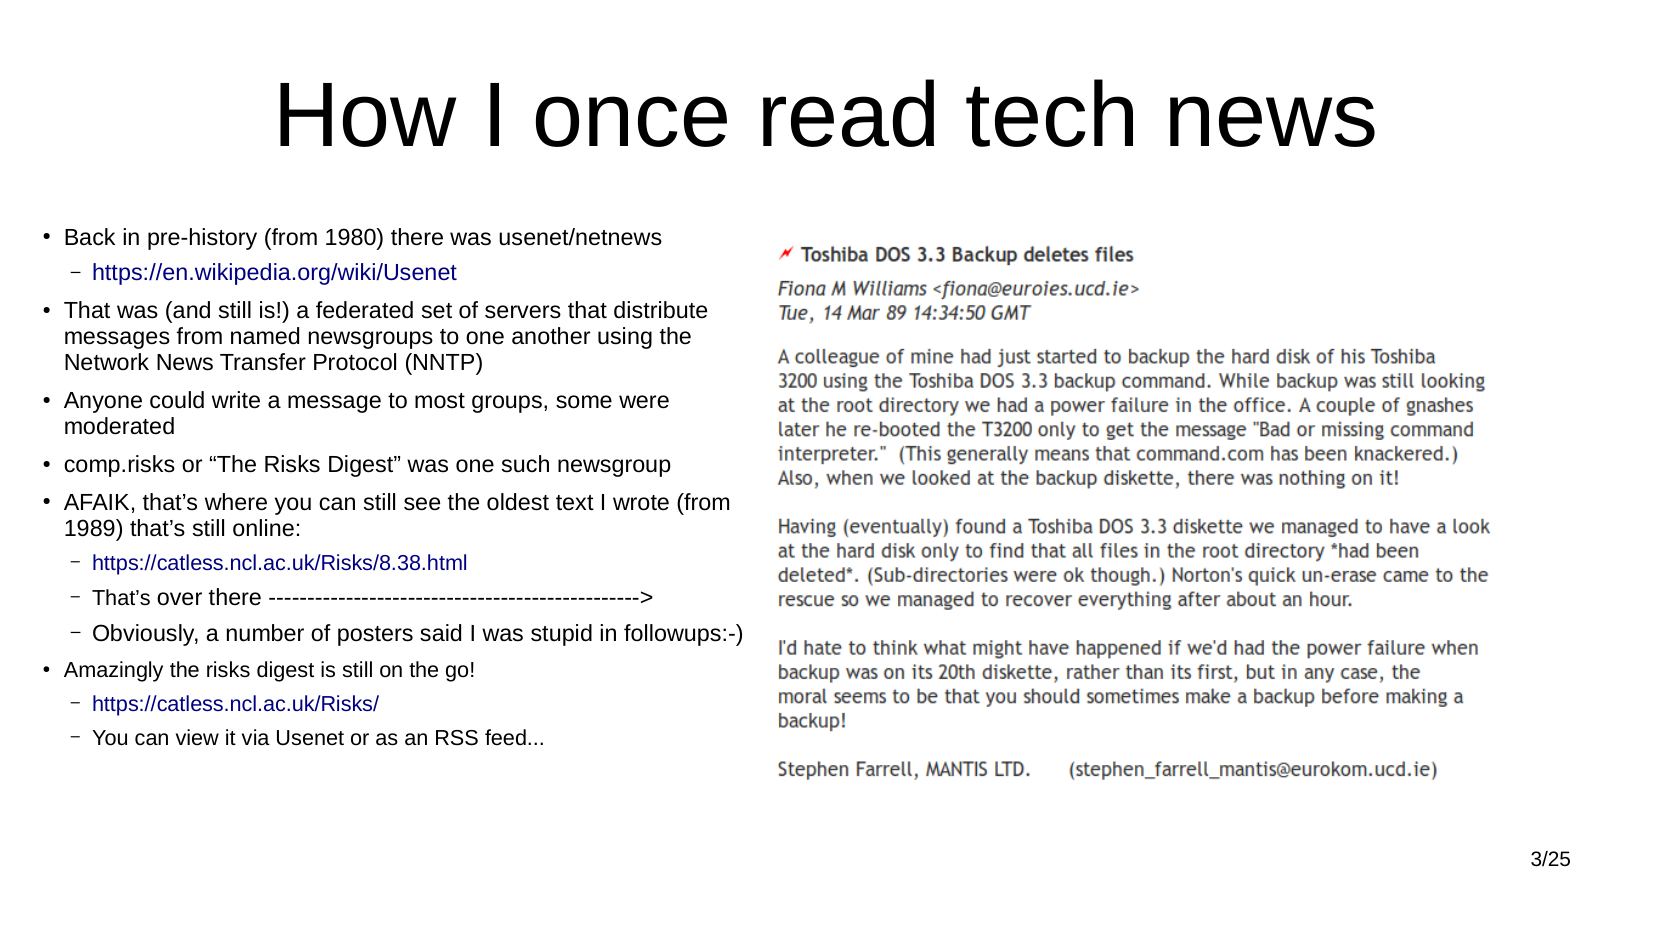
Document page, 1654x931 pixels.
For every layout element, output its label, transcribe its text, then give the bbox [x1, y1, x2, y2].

list Back in pre-history (from 1980) there was usenet/netnews https://en.wikipedia.org/wiki/Usenet That was (and still is!) a federated set of servers that distribute messages from named newsgroups to one another using the Network News Transfer Protocol (NNTP) Anyone could write a message to most groups, some were moderated comp.risks or “The Risks Digest” was one such newsgroup AFAIK, that’s where you can still see the oldest text I wrote (from 1989) that’s still online: https://catless.ncl.ac.uk/Risks/8.38.html That’s over there ------------------------------------------------> Obviously, a number of posters said I was stupid in followups:-) Amazingly the risks digest is still on the go! https://catless.ncl.ac.uk/Risks/ You can view it via Usenet or as an RSS feed... [35, 224, 756, 764]
picture [767, 224, 1648, 815]
title How I once read tech news [82, 37, 1571, 193]
